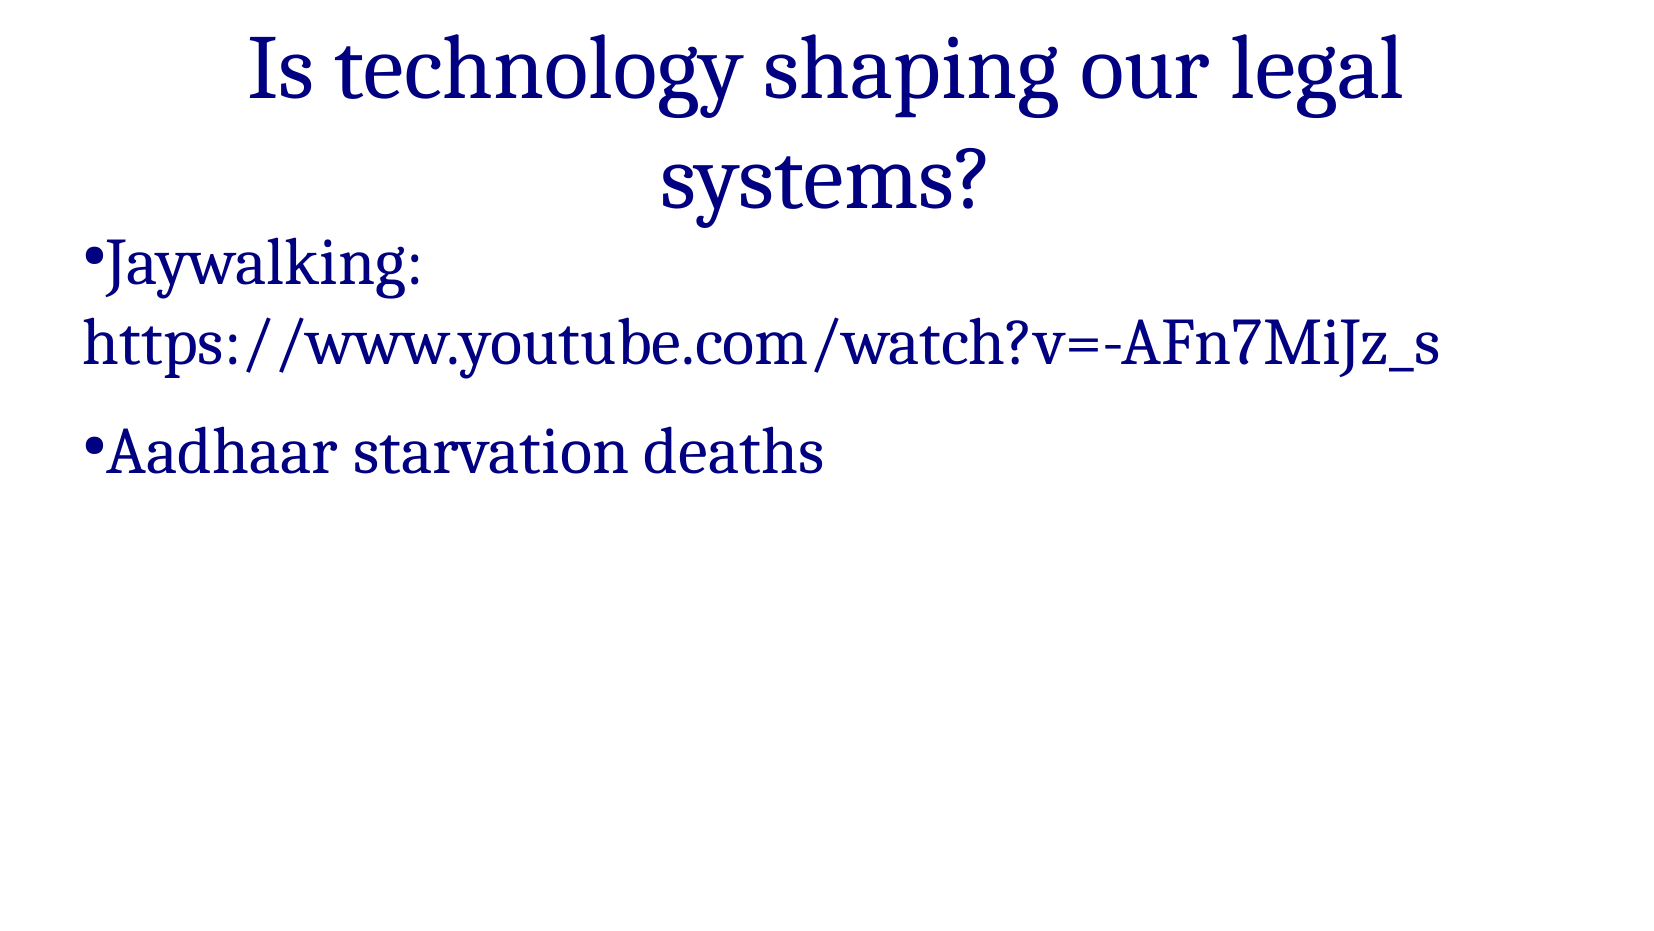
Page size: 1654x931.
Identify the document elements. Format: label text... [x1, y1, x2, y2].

list Jaywalking: https://www.youtube.com/watch?v=-AFn7MiJz_s Aadhaar starvation deaths [82, 217, 1571, 758]
title Is technology shaping our legal systems? [82, 6, 1571, 217]
